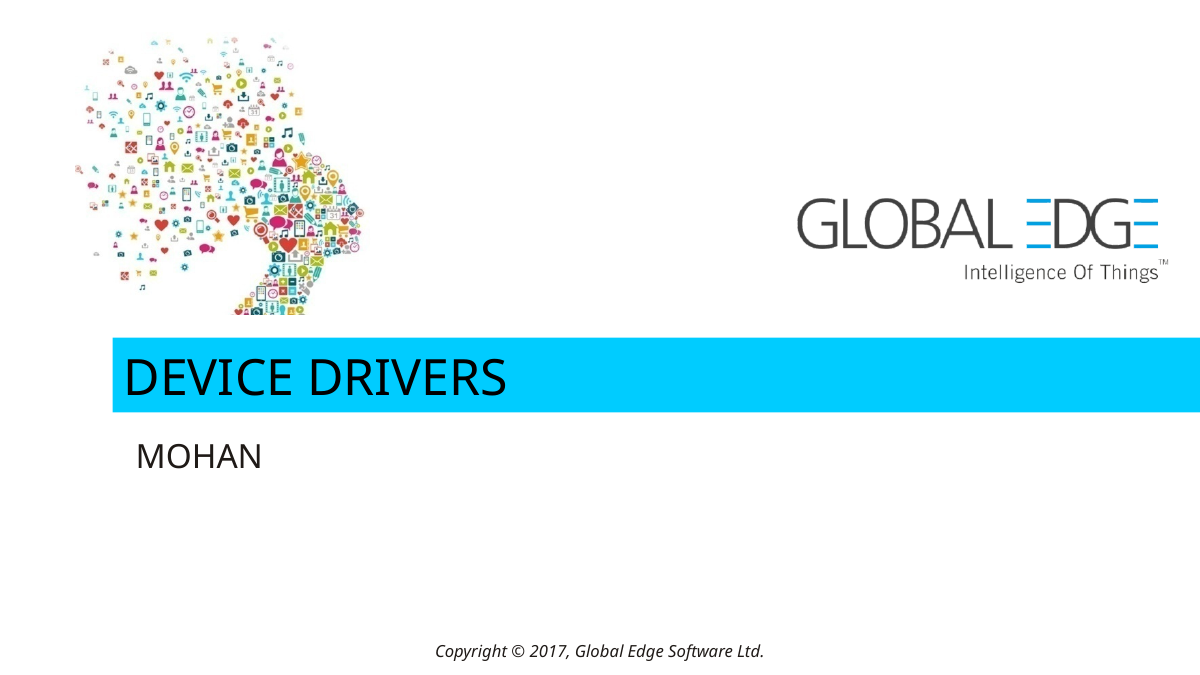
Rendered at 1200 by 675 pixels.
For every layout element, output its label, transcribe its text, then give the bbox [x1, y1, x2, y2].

list MOHAN [53, 424, 916, 487]
picture [75, 0, 377, 315]
picture [787, 187, 1178, 293]
title DEVICE DRIVERS [112, 337, 1200, 413]
